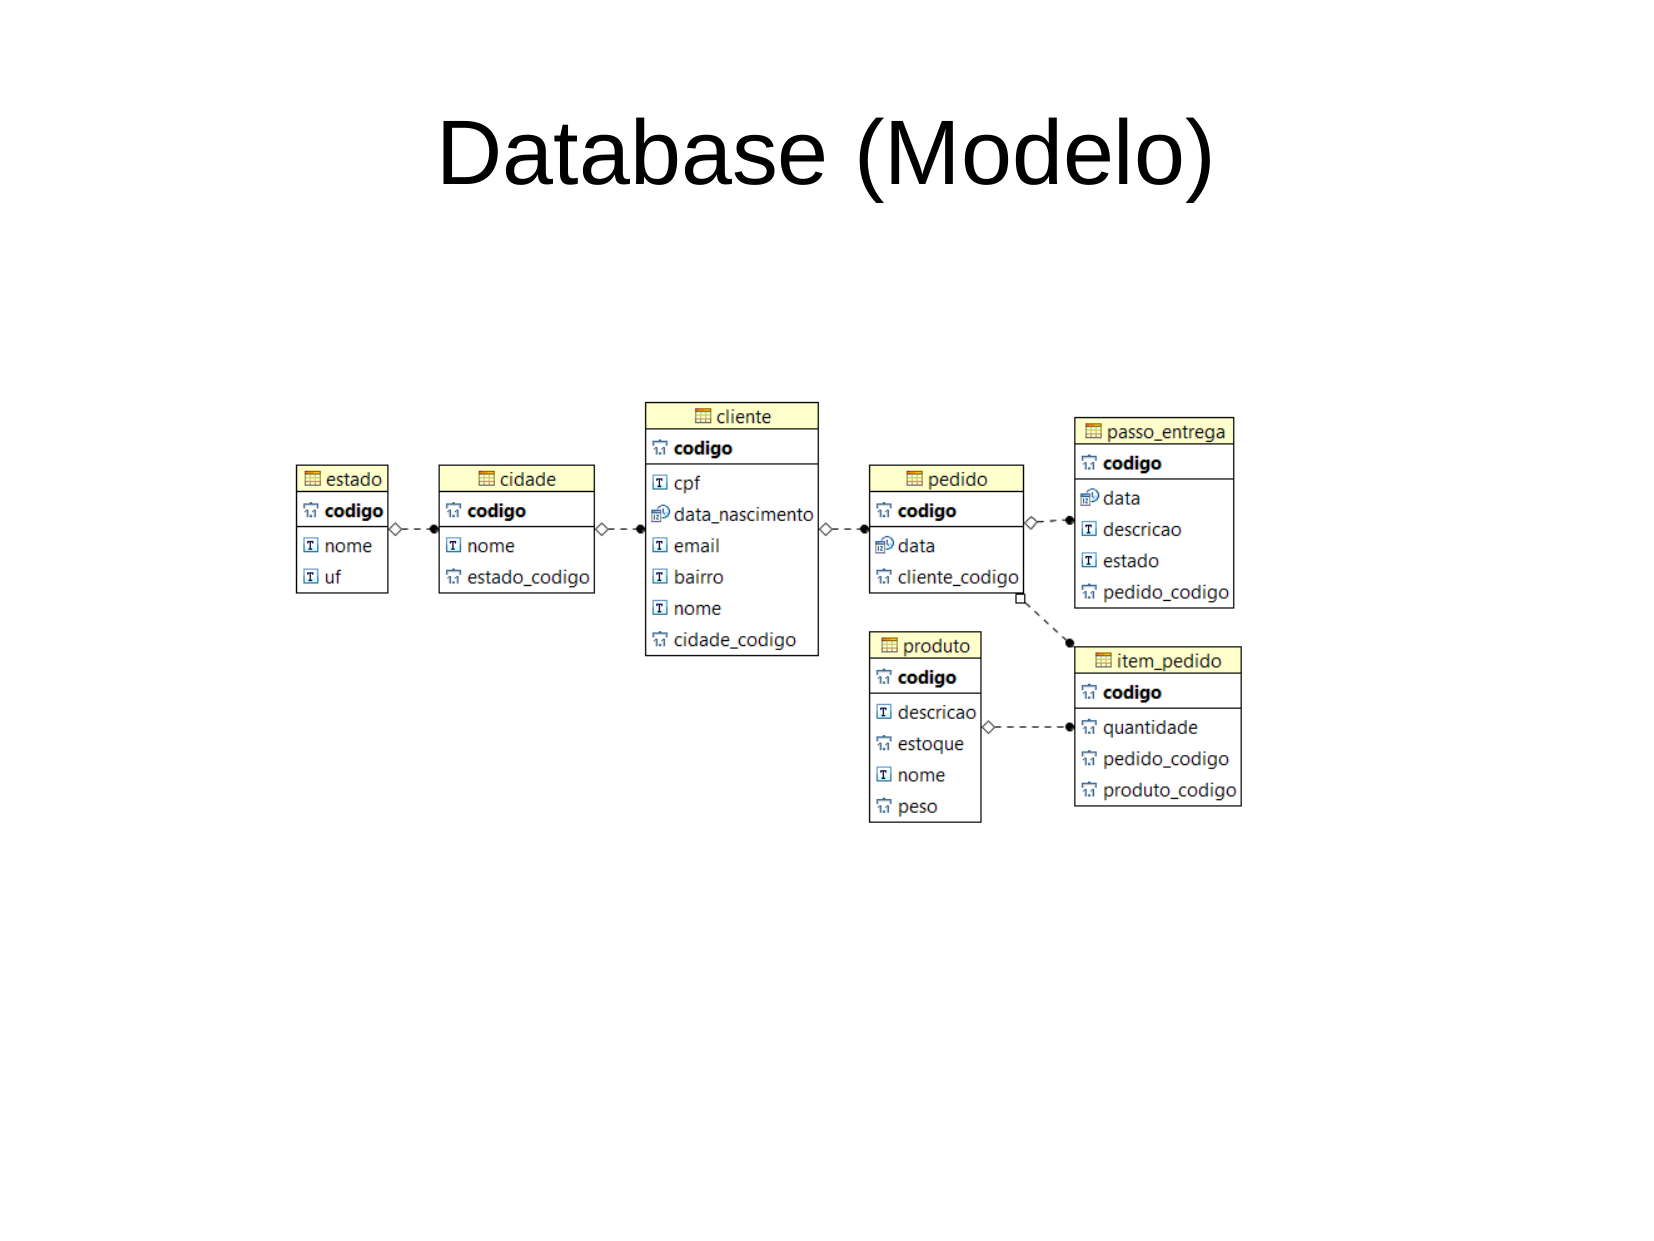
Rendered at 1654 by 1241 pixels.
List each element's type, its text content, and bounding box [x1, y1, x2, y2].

title Database (Modelo) [82, 49, 1571, 257]
picture [271, 377, 1267, 848]
